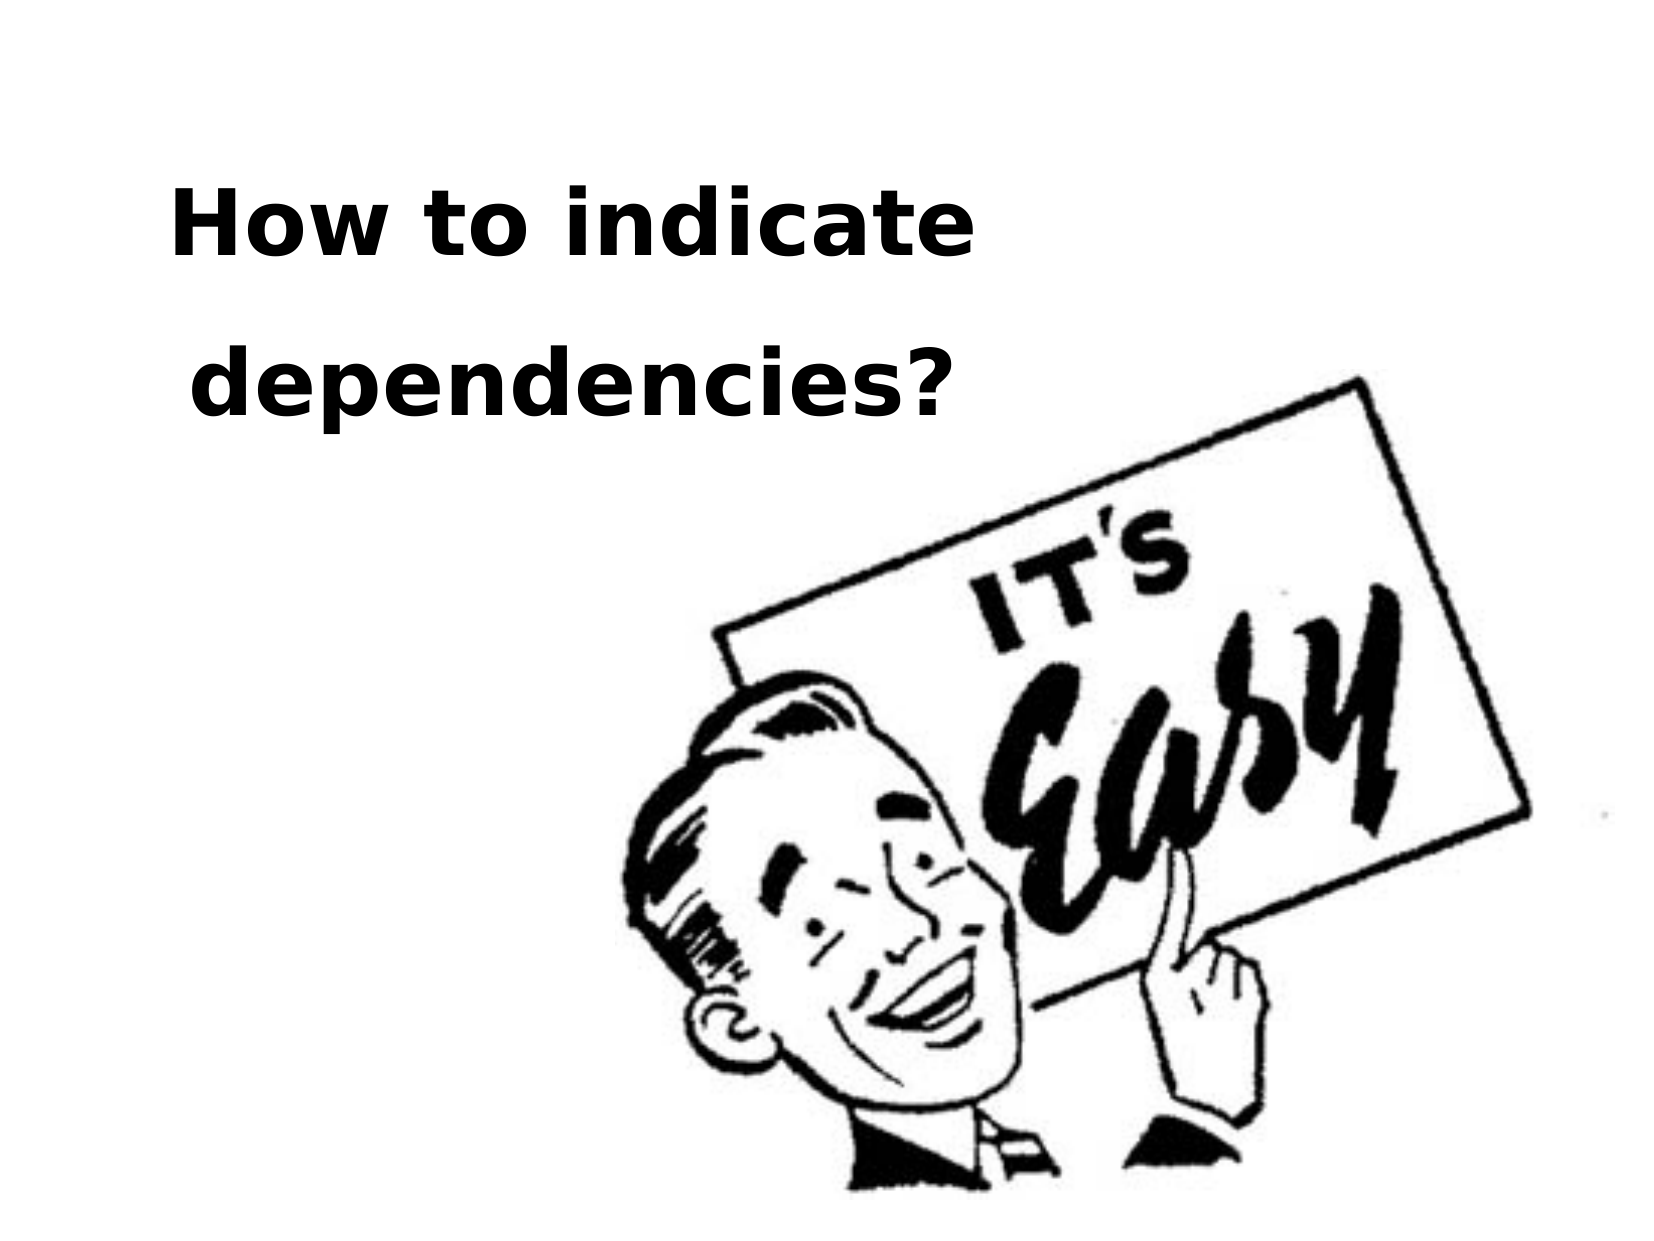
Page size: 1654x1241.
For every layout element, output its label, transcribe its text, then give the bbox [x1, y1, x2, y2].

picture [615, 369, 1615, 1201]
title How to indicate dependencies? [15, 105, 1133, 450]
